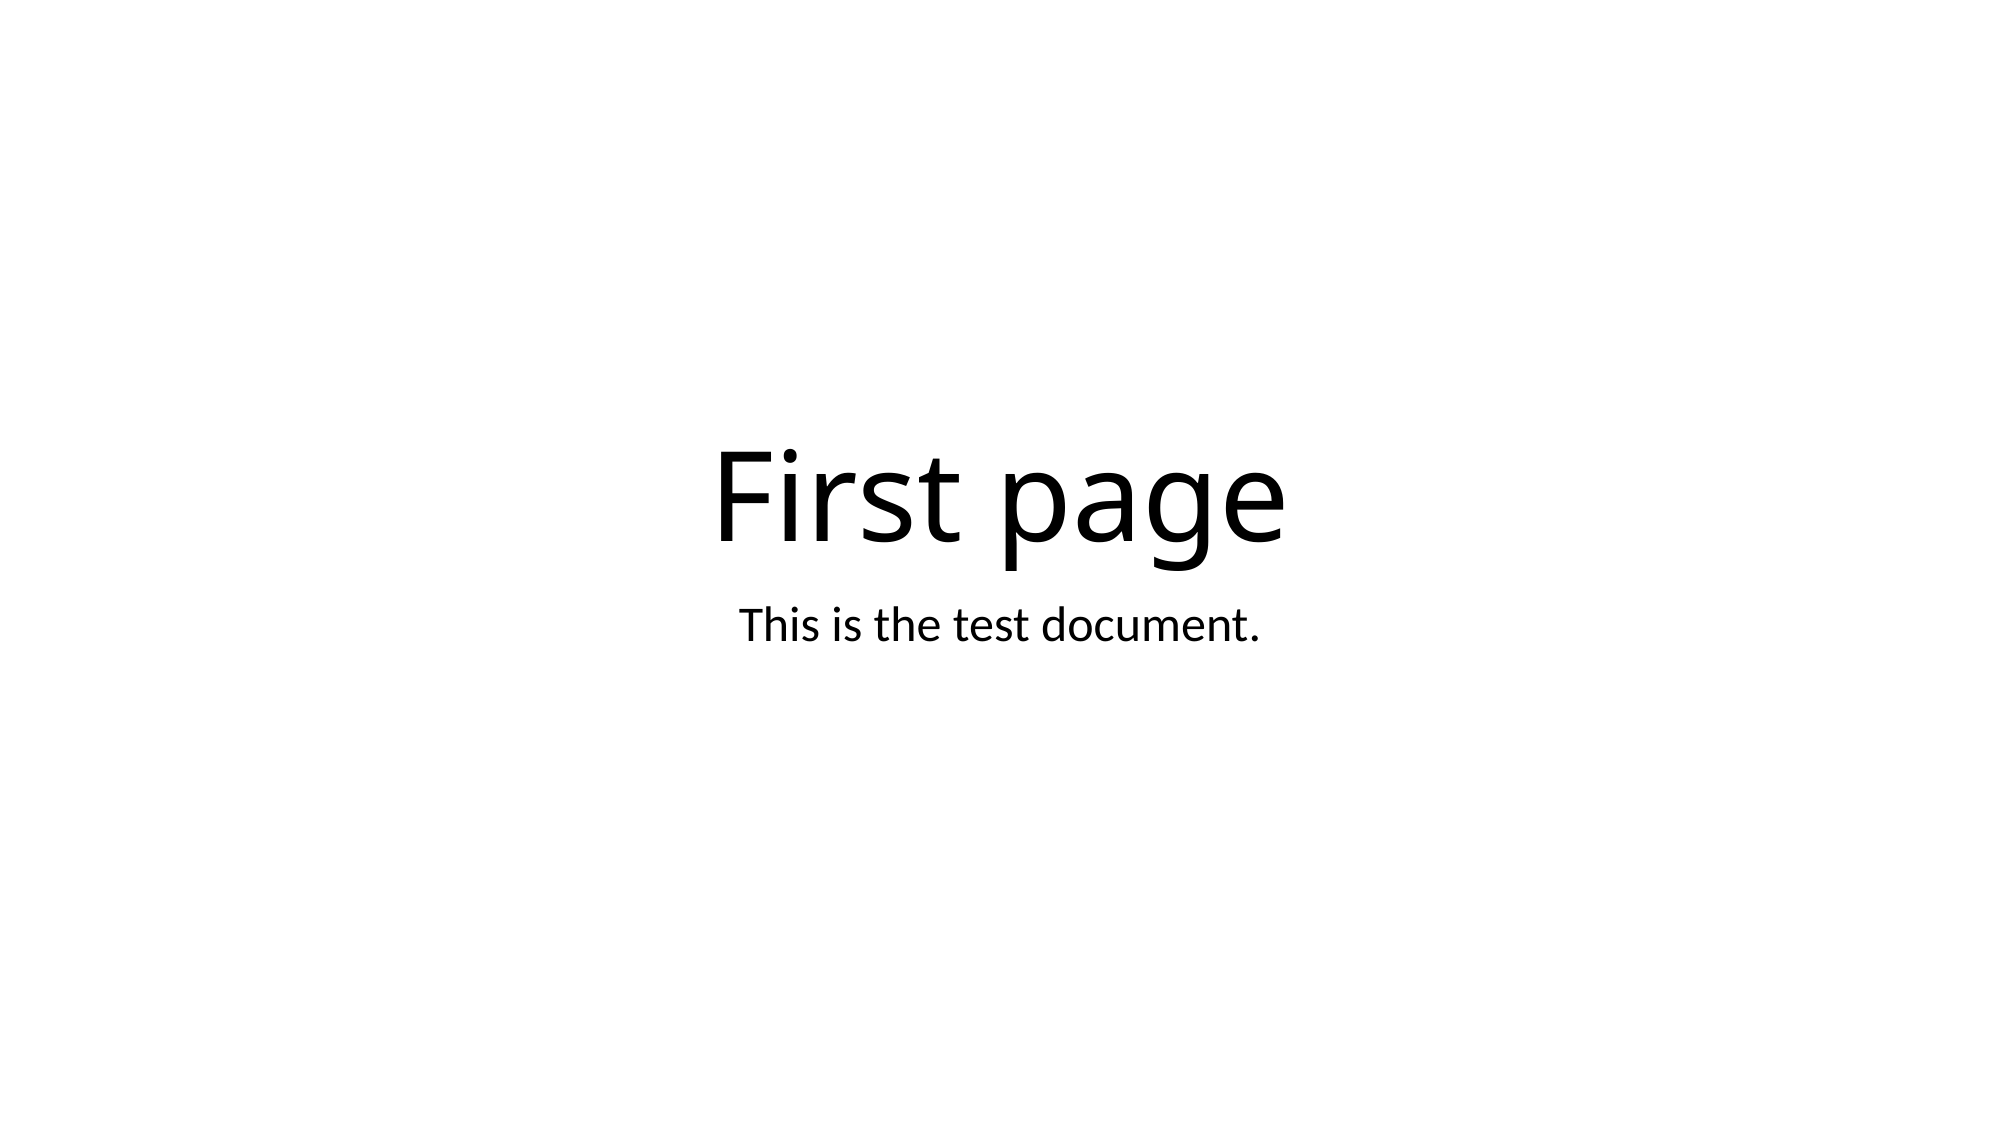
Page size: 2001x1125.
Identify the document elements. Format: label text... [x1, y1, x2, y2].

title First page [249, 184, 1750, 576]
subtitle This is the test document. [249, 590, 1750, 863]
